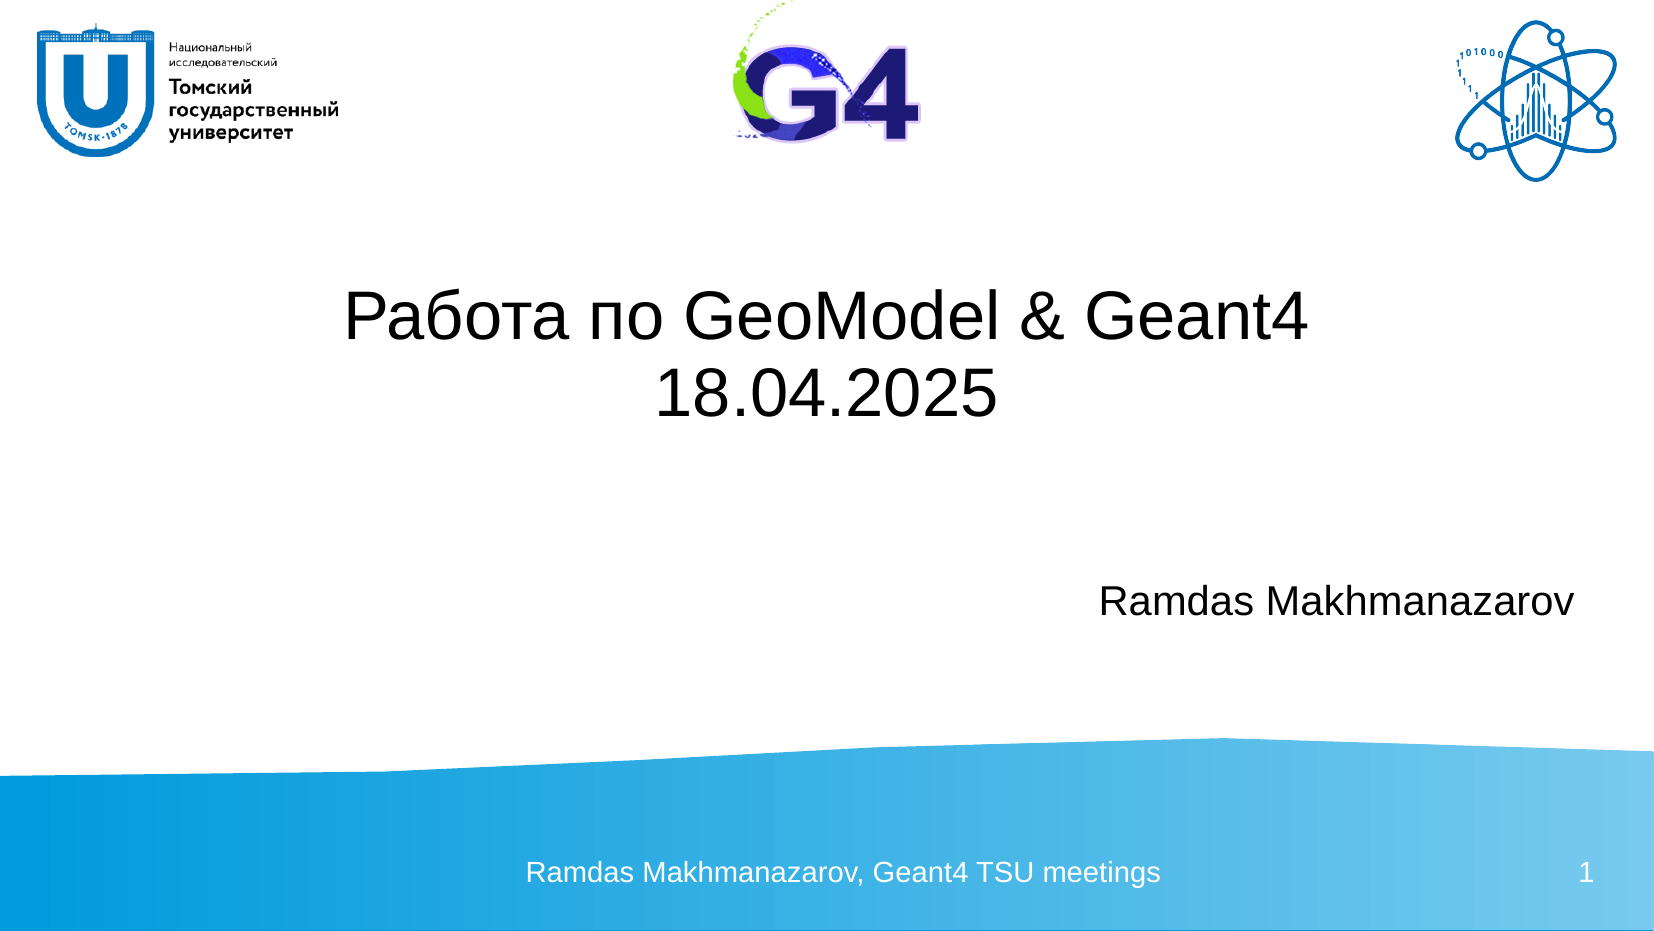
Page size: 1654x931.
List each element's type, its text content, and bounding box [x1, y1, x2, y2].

picture [733, 0, 921, 178]
title Ramdas Makhmanazarov [98, 535, 1576, 713]
picture [37, 23, 338, 157]
picture [1455, 20, 1617, 182]
title Работа по GeoModel & Geant4 18.04.2025 [88, 265, 1565, 443]
